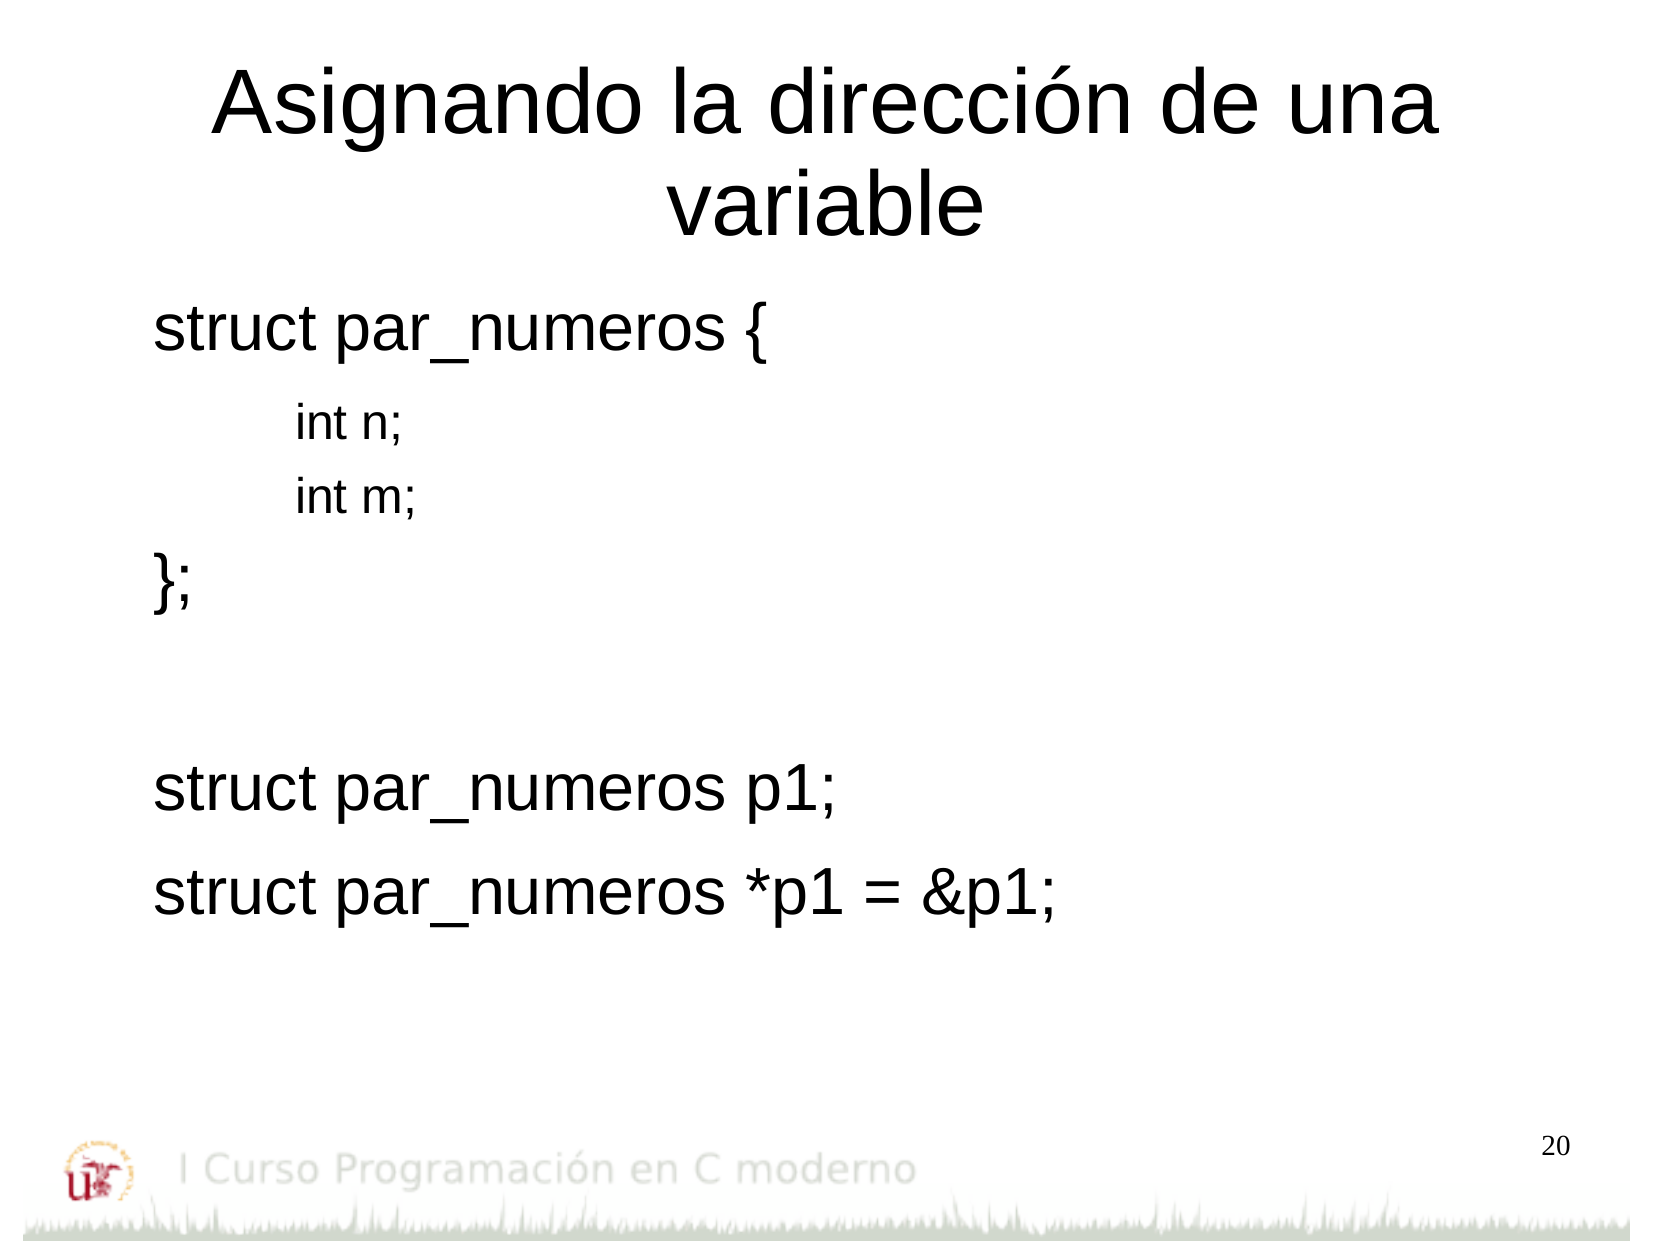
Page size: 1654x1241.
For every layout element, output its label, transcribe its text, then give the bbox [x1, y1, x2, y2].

title Asignando la dirección de una variable [82, 49, 1571, 257]
list struct par_numeros { int n; int m; }; struct par_numeros p1; struct par_numeros *p1 = &p1; [82, 290, 1538, 1010]
picture [23, 1136, 1630, 1241]
